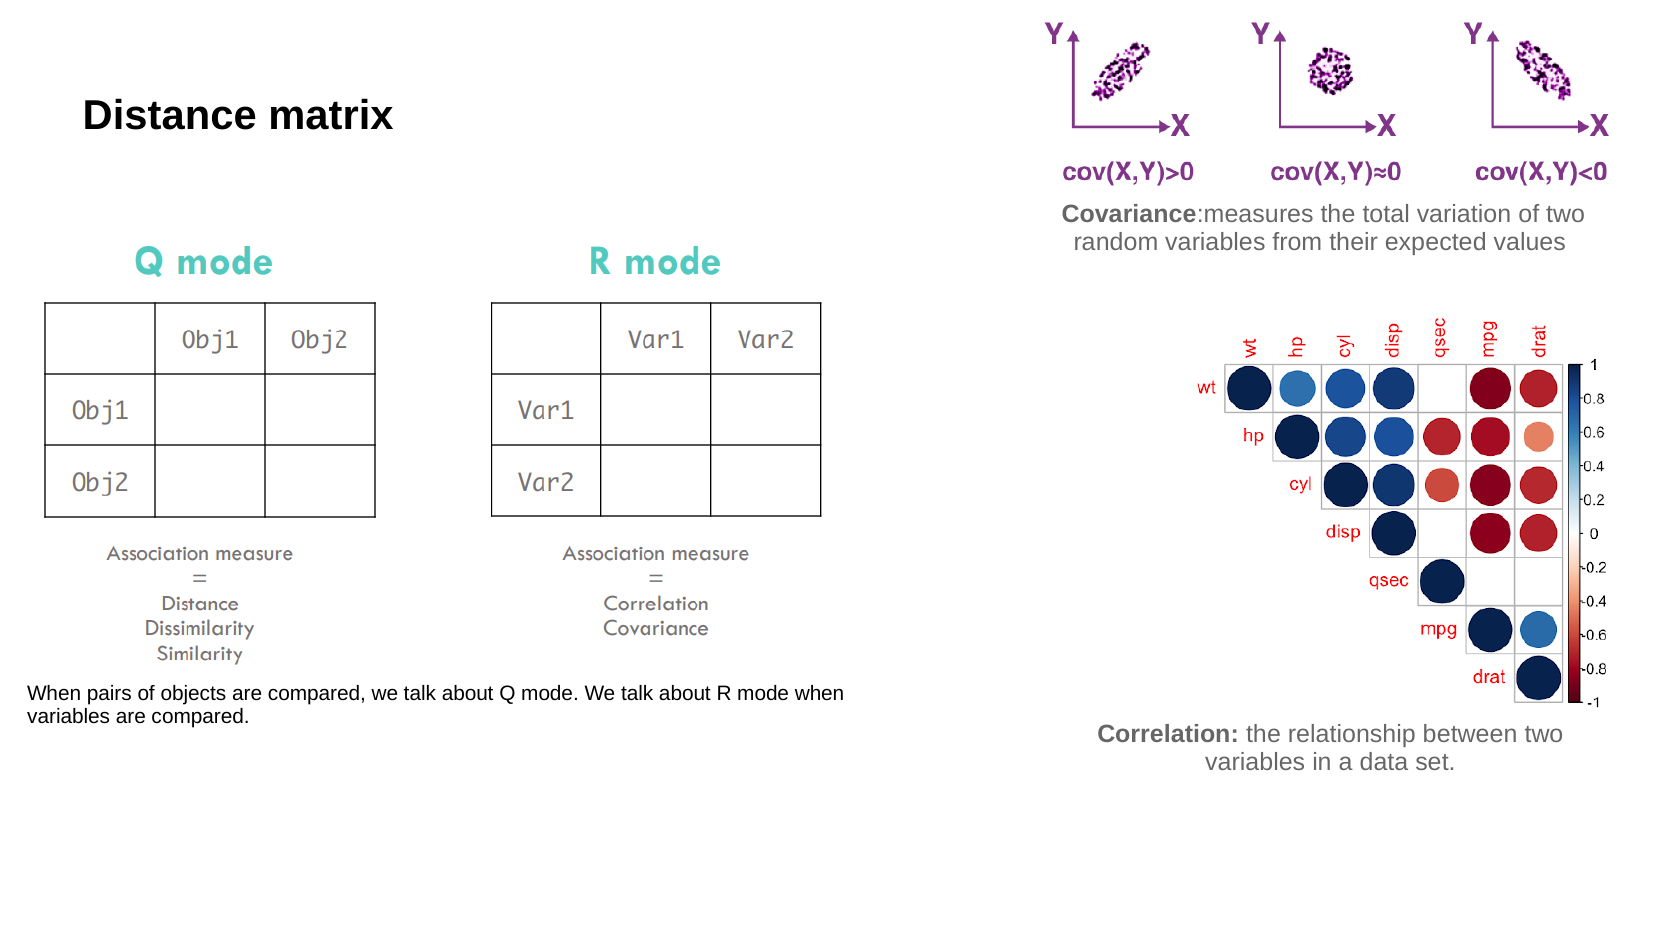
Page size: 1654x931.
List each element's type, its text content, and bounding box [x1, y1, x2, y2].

title Distance matrix [82, 37, 1012, 193]
picture [1162, 299, 1613, 712]
picture [35, 223, 1051, 713]
picture [1012, 0, 1654, 222]
text_box When pairs of objects are compared, we talk about Q mode. We talk about R mode when variables are compared. [12, 674, 901, 736]
text_box Covariance:measures the total variation of two random variables from their expected values [1046, 192, 1651, 264]
text_box Correlation: the relationship between two variables in a data set. [1082, 712, 1613, 784]
